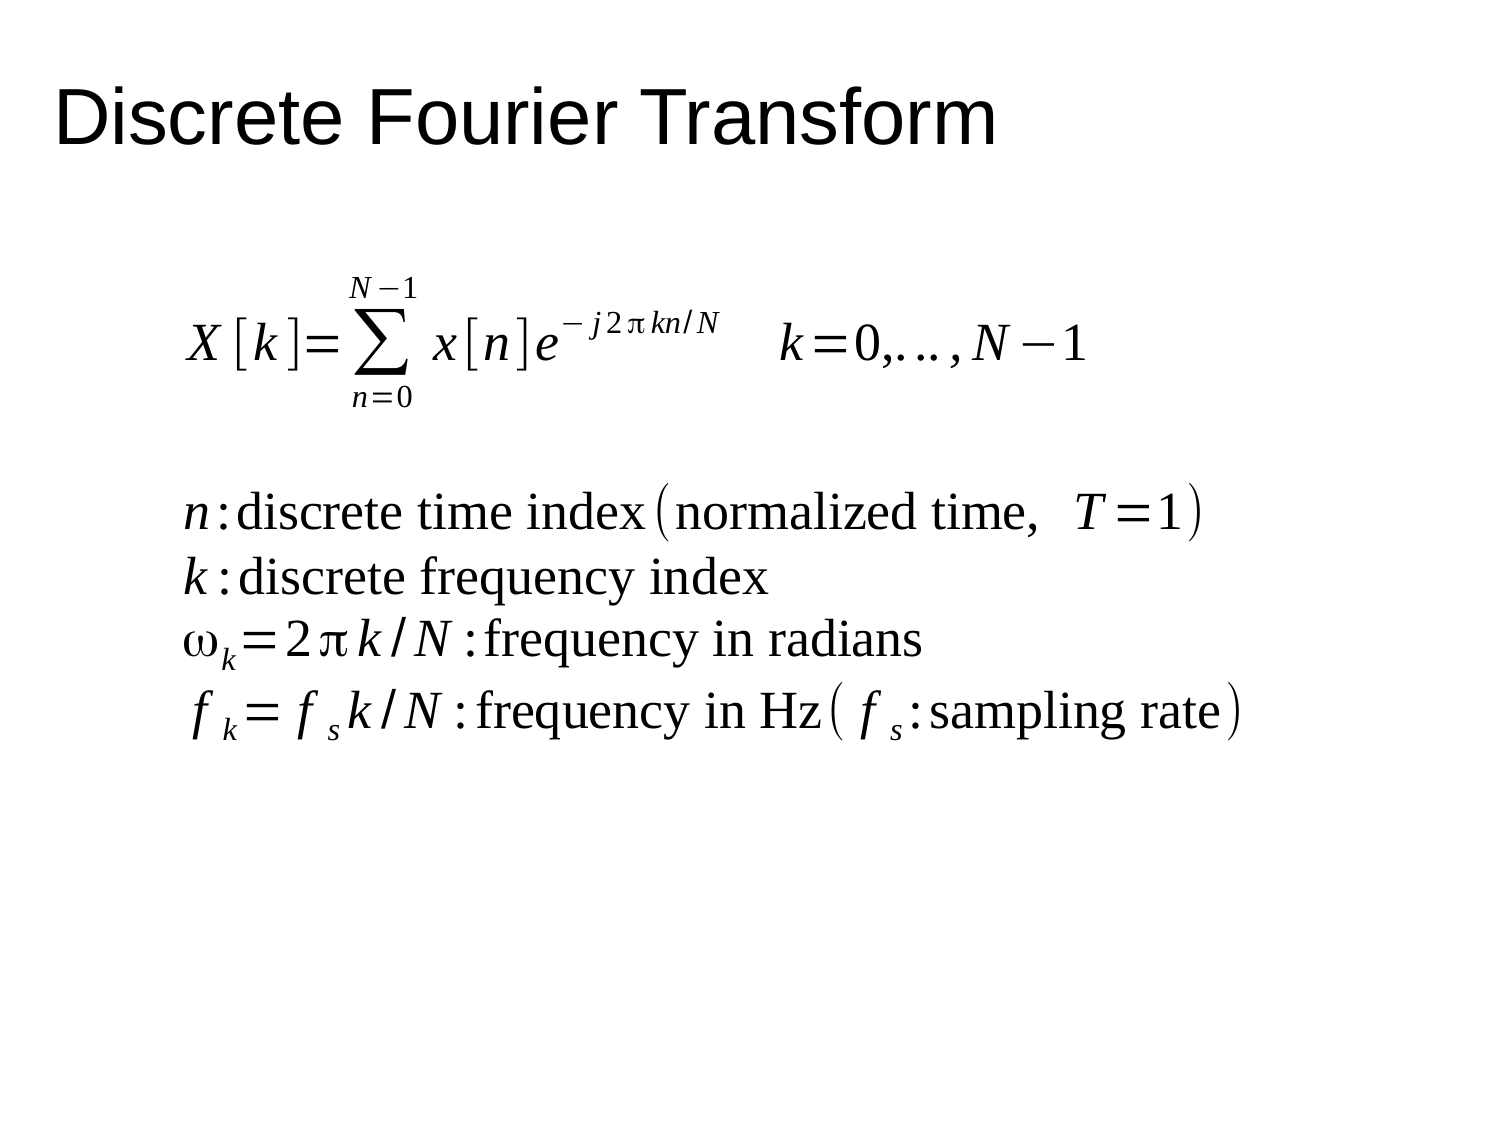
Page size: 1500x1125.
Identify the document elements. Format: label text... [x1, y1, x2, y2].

chart [175, 270, 1250, 748]
title Discrete Fourier Transform [53, 19, 1403, 207]
